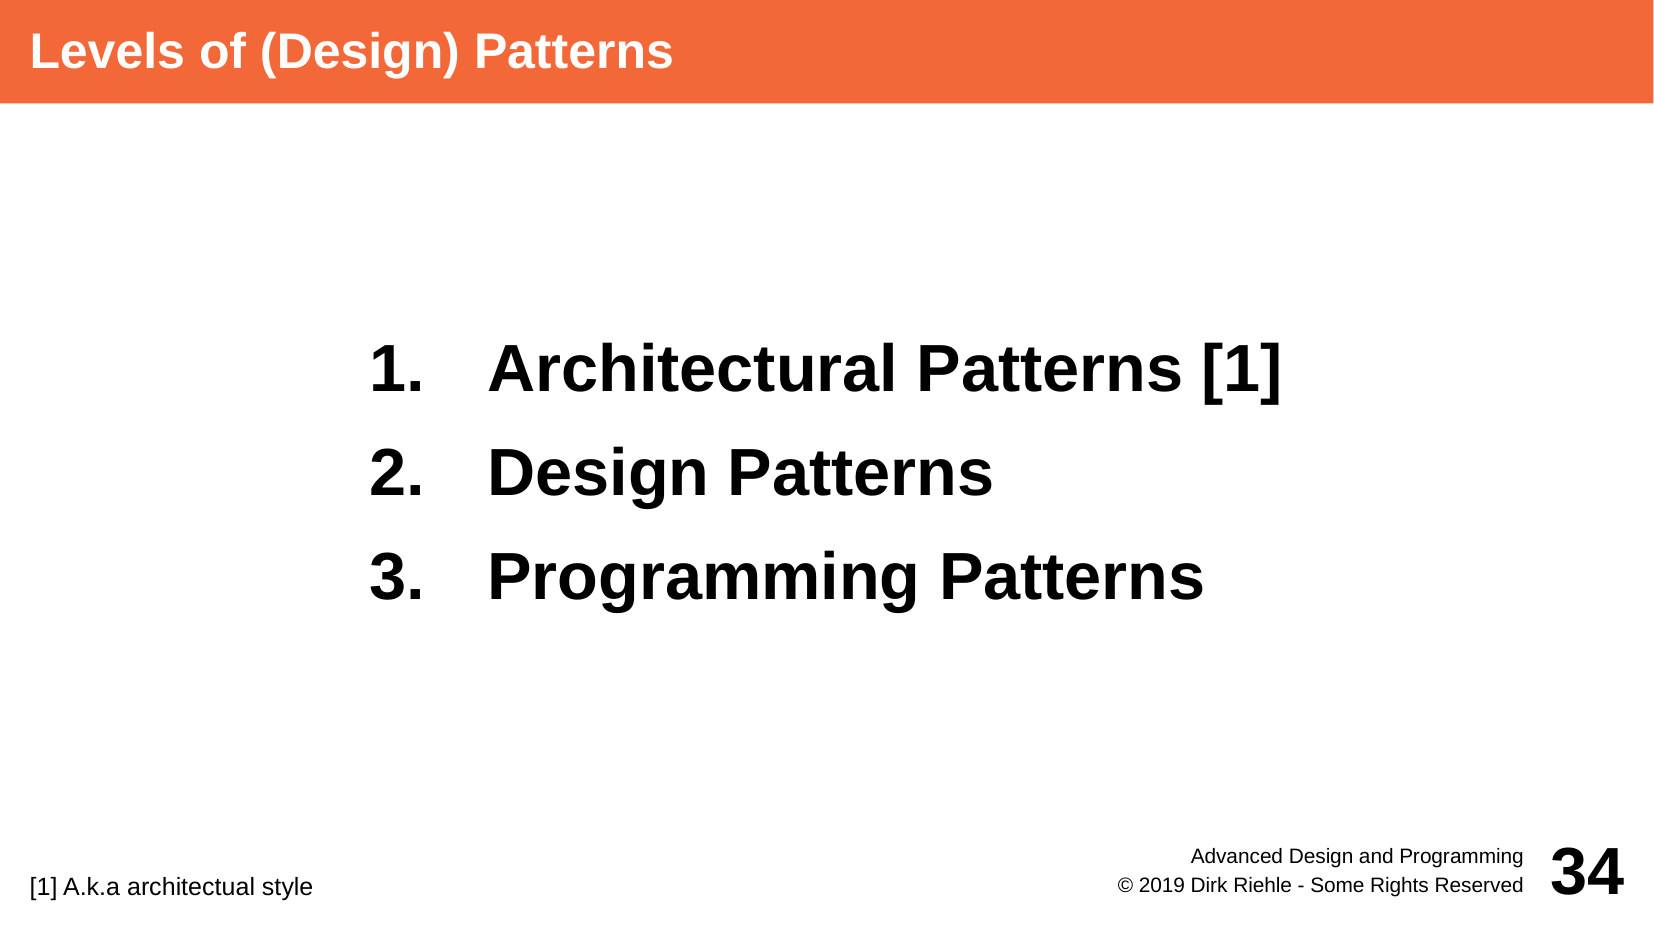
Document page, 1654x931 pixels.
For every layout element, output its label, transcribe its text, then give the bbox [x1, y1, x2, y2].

text_box [1] A.k.a architectual style [0, 693, 1182, 931]
subtitle Architectural Patterns [1] Design Patterns Programming Patterns [29, 132, 1625, 813]
title Levels of (Design) Patterns [0, 0, 1654, 104]
